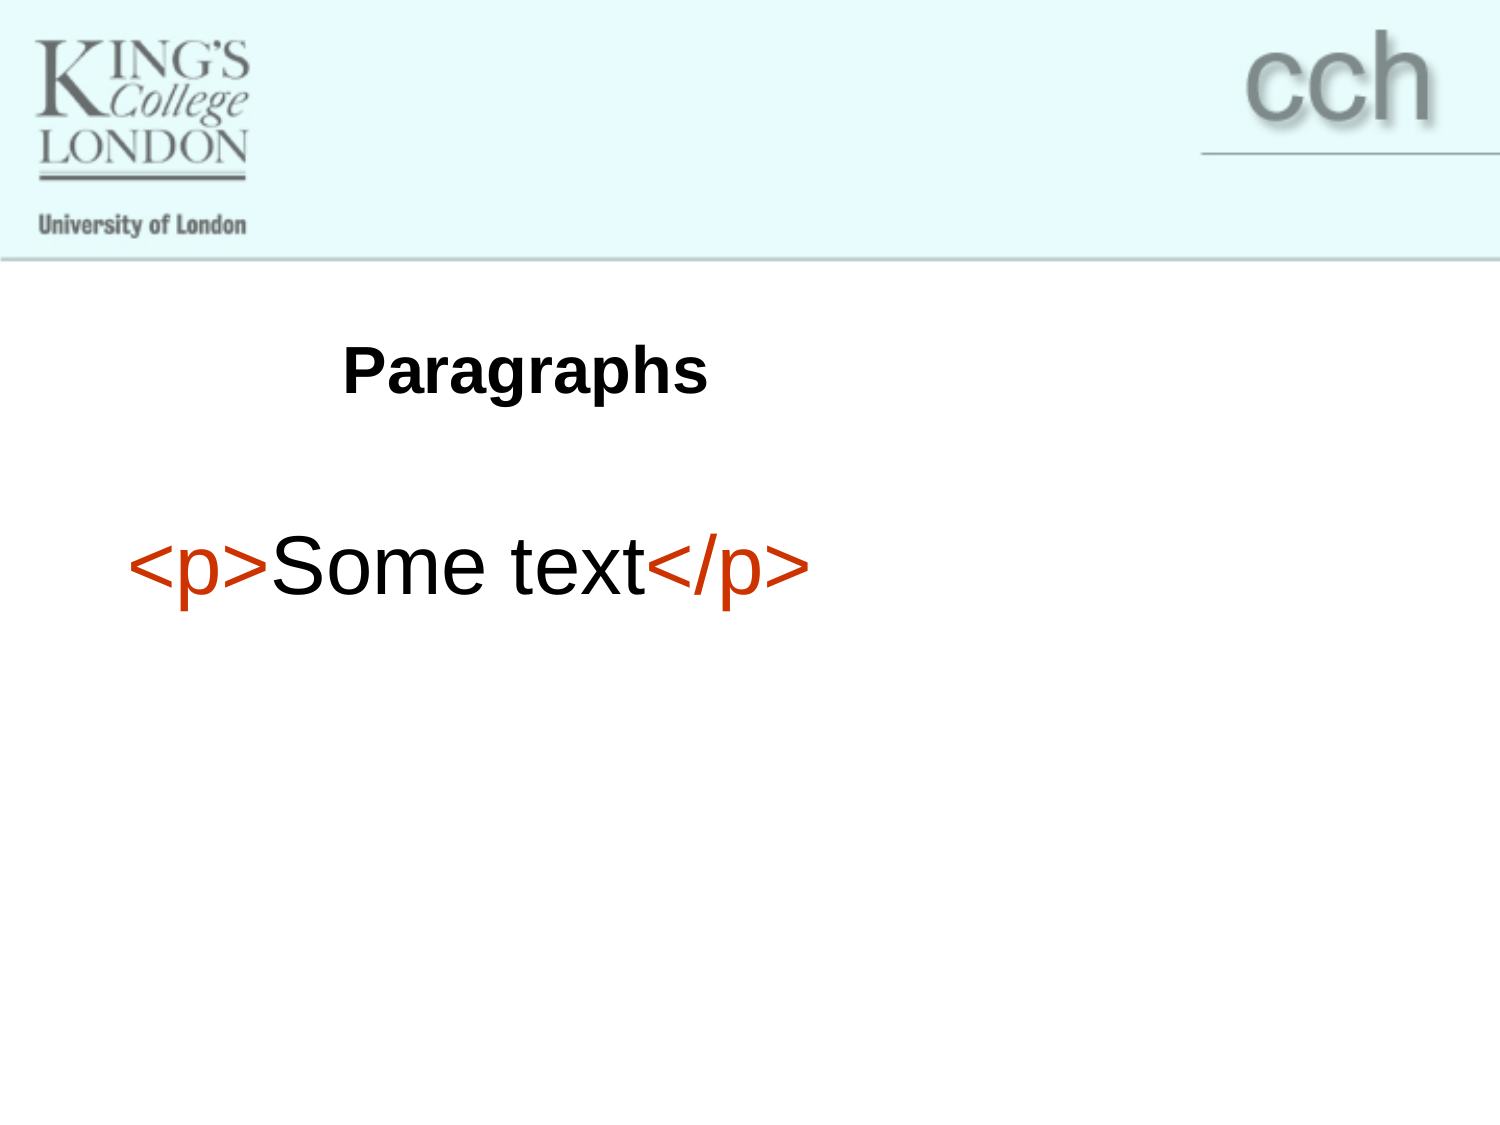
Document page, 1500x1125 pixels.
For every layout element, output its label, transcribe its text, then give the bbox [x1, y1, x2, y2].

list Paragraphs <p>Some text</p> [112, 324, 1388, 1001]
picture [0, 0, 1500, 1125]
